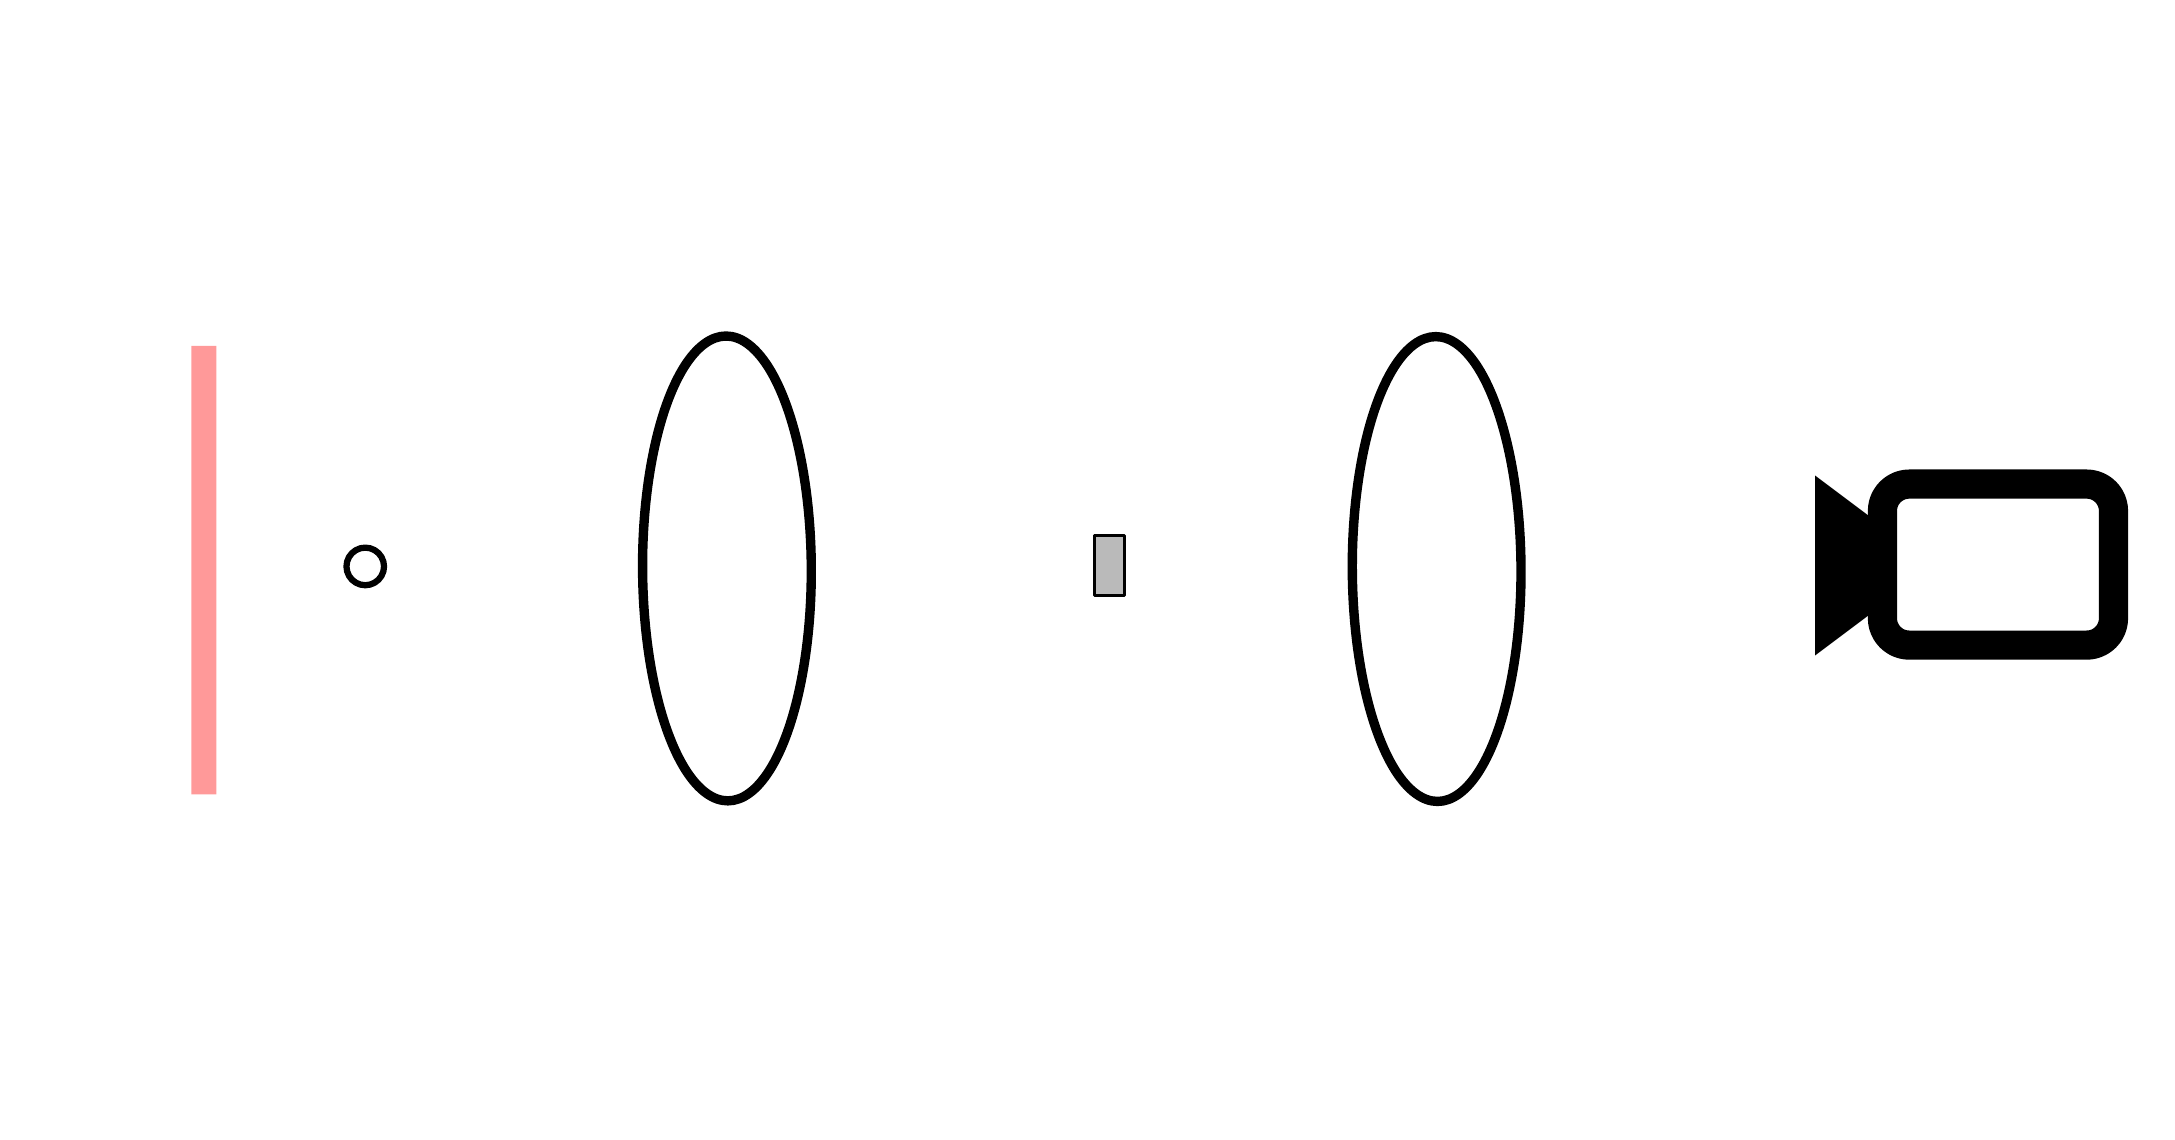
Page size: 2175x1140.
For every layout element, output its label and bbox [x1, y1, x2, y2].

text_box [1882, 484, 2114, 646]
text_box [1094, 535, 1125, 596]
text_box [1815, 475, 1876, 656]
text_box [642, 336, 812, 801]
text_box [1352, 336, 1522, 802]
